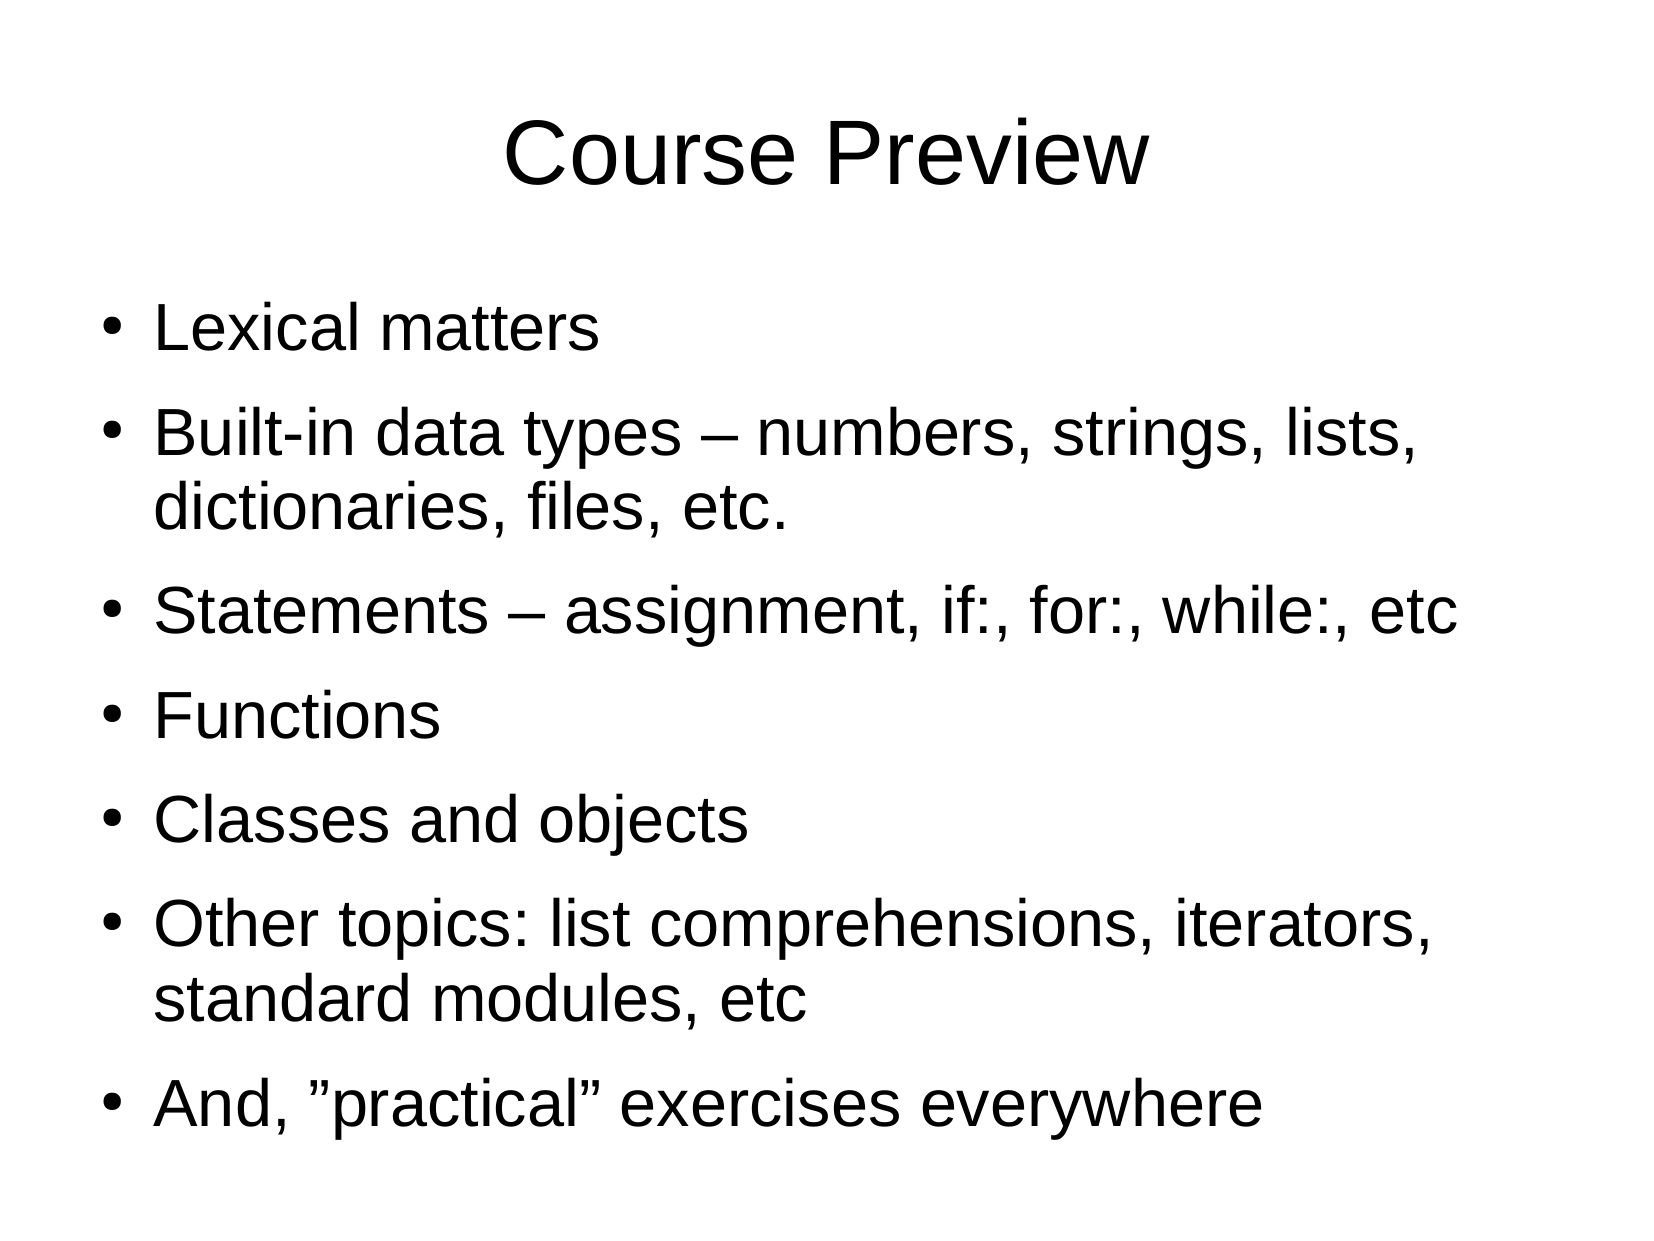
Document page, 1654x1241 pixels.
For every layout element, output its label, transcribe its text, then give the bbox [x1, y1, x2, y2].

list Lexical matters Built-in data types – numbers, strings, lists, dictionaries, files, etc. Statements – assignment, if:, for:, while:, etc Functions Classes and objects Other topics: list comprehensions, iterators, standard modules, etc And, ”practical” exercises everywhere [82, 290, 1571, 1141]
title Course Preview [82, 49, 1571, 257]
